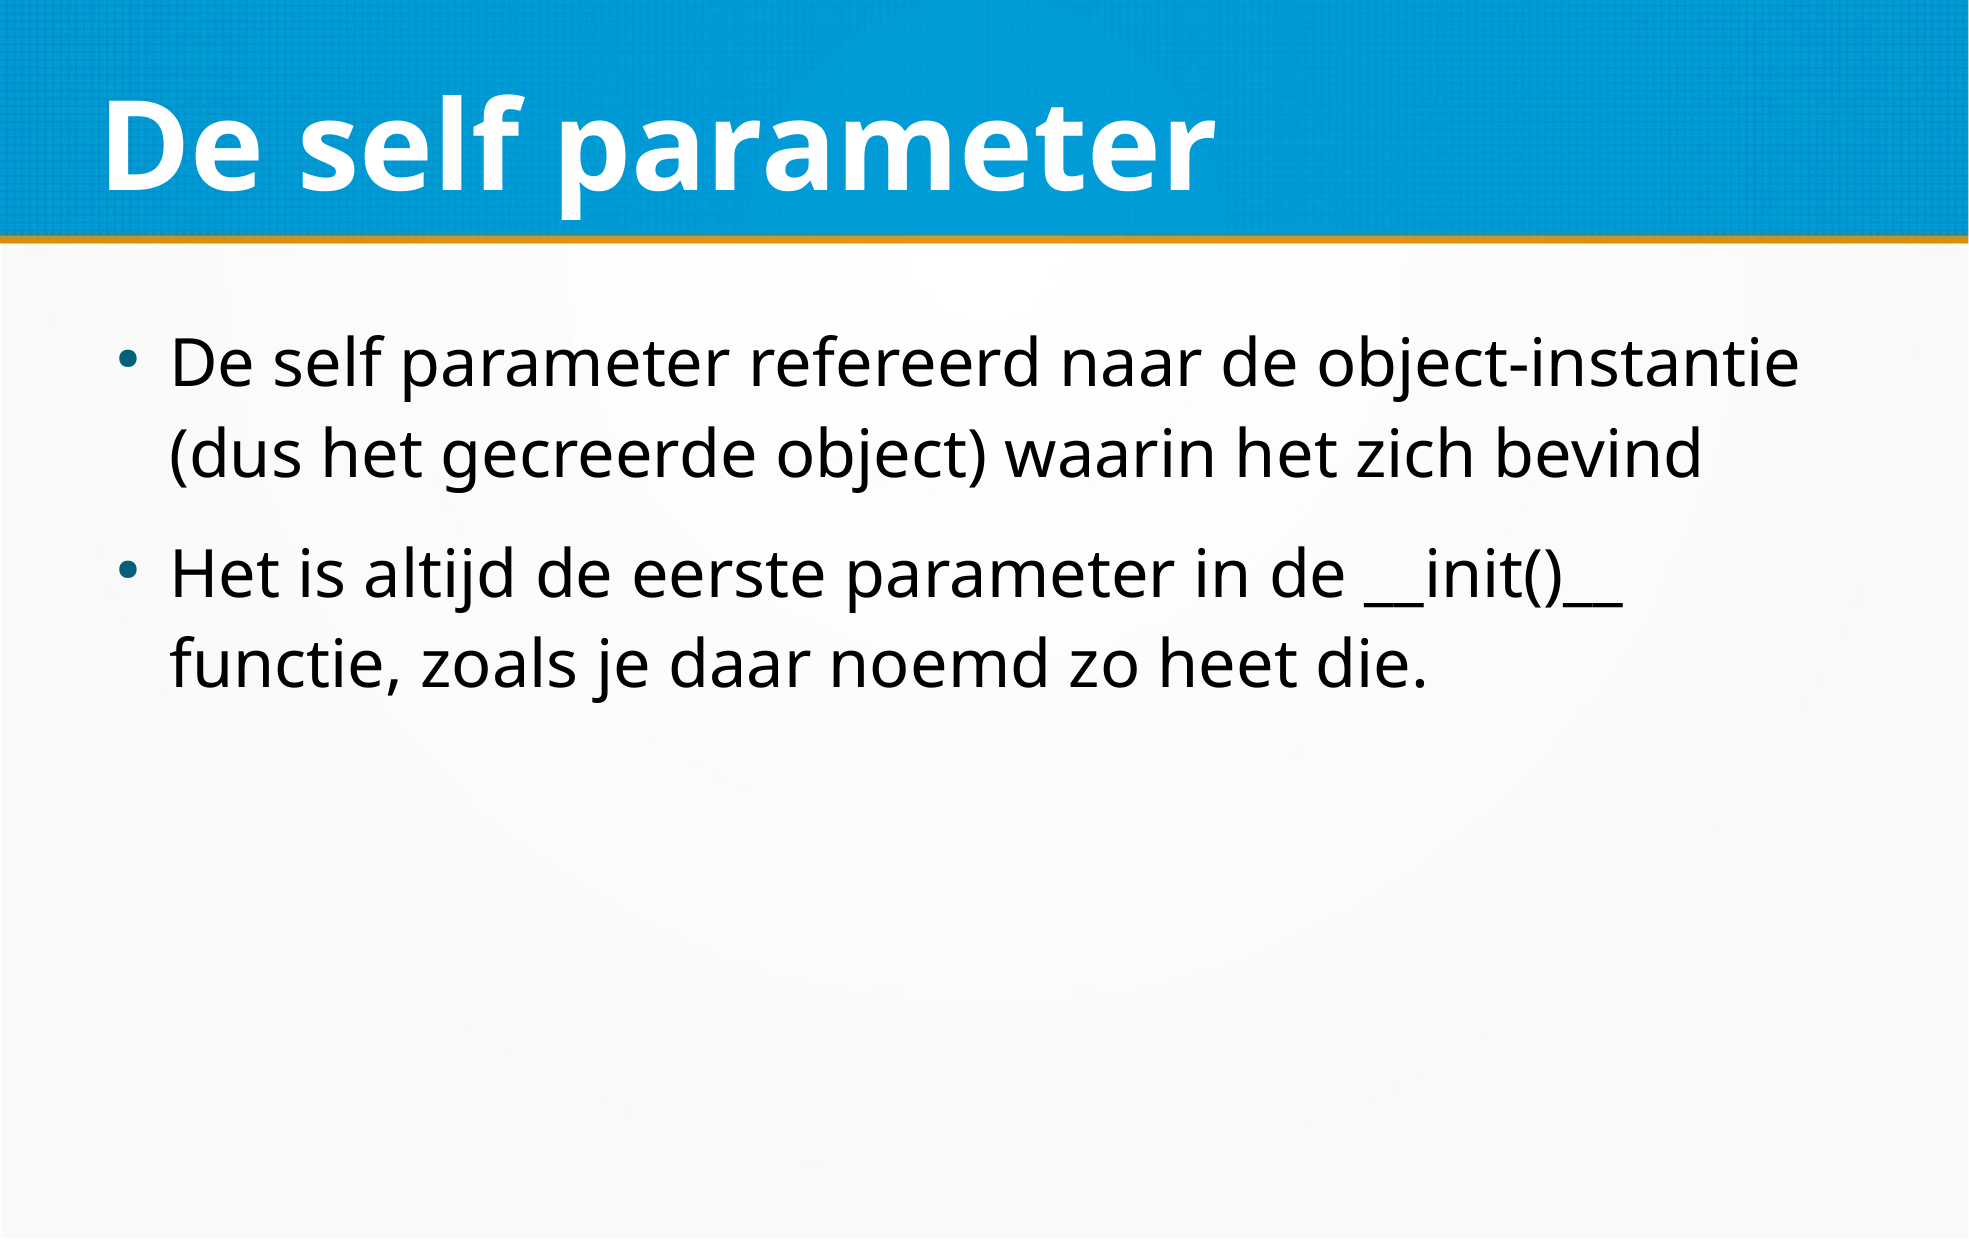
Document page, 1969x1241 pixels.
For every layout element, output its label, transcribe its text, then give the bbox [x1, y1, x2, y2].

picture [0, 233, 1969, 1241]
list De self parameter refereerd naar de object-instantie (dus het gecreerde object) waarin het zich bevind Het is altijd de eerste parameter in de __init()__ functie, zoals je daar noemd zo heet die. [98, 315, 1861, 1081]
title De self parameter [98, 19, 1870, 227]
